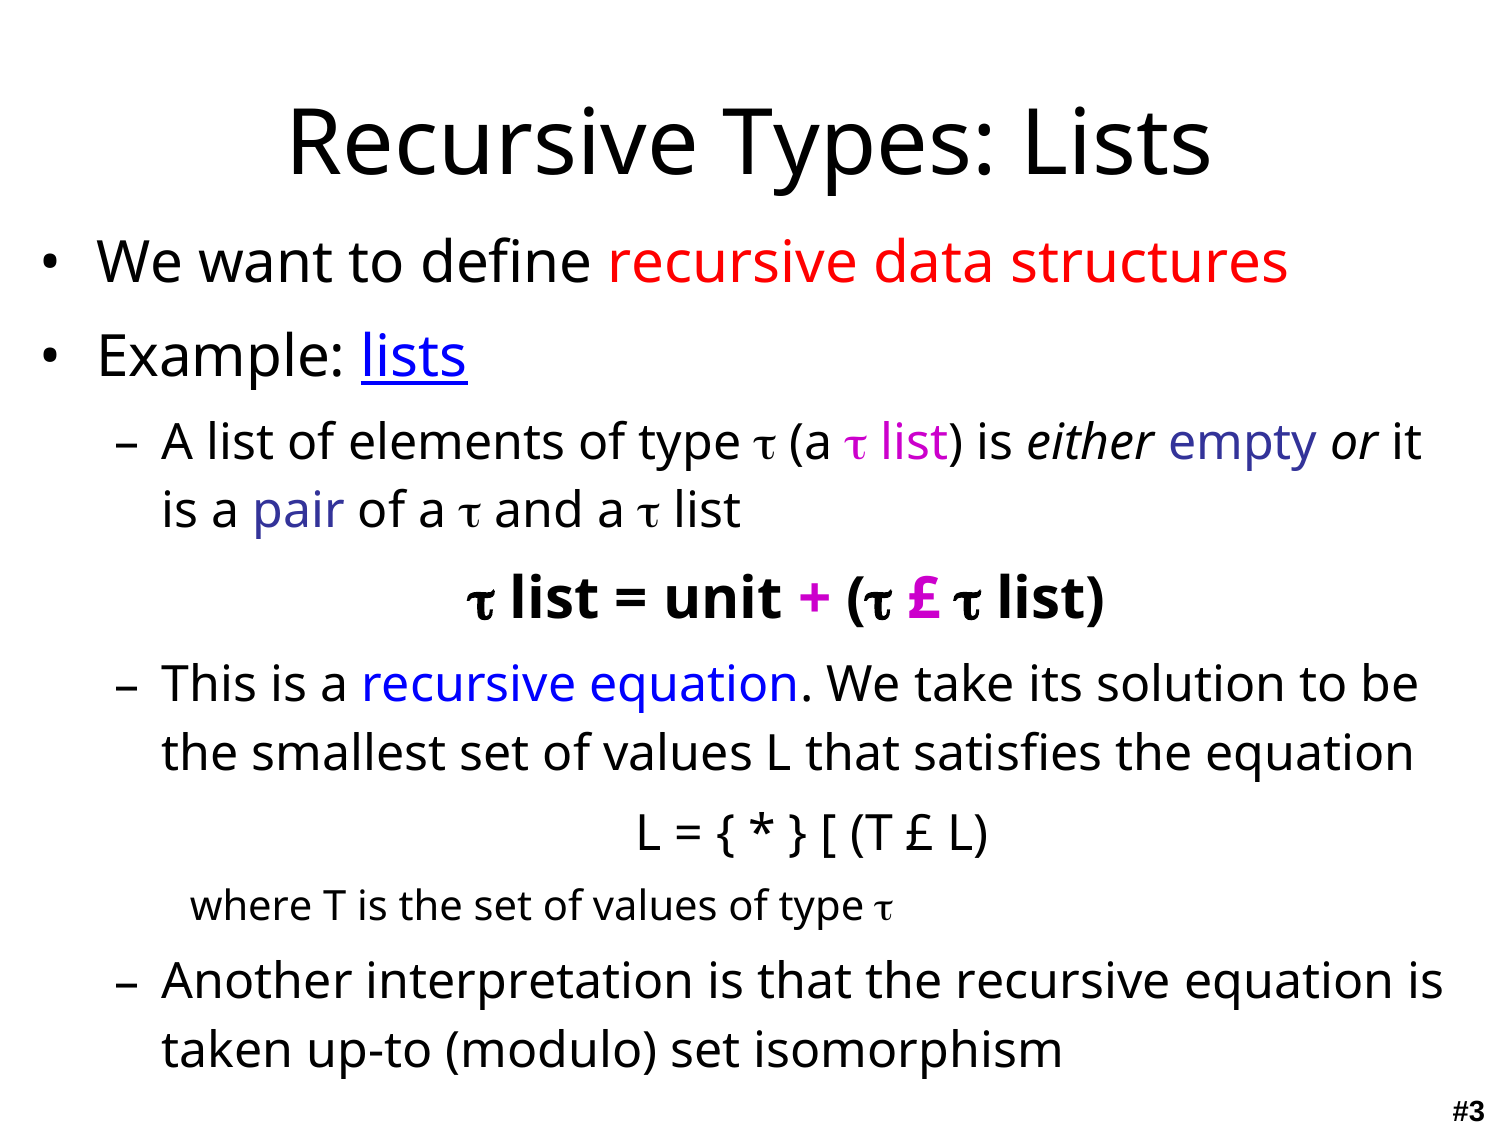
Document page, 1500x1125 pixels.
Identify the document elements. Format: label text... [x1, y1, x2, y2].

list We want to define recursive data structures Example: lists A list of elements of type  (a  list) is either empty or it is a pair of a  and a  list  list = unit + ( £  list) This is a recursive equation. We take its solution to be the smallest set of values L that satisfies the equation L = { * } [ (T £ L) where T is the set of values of type  Another interpretation is that the recursive equation is taken up-to (modulo) set isomorphism [24, 212, 1476, 1051]
title Recursive Types: Lists [24, 45, 1476, 212]
